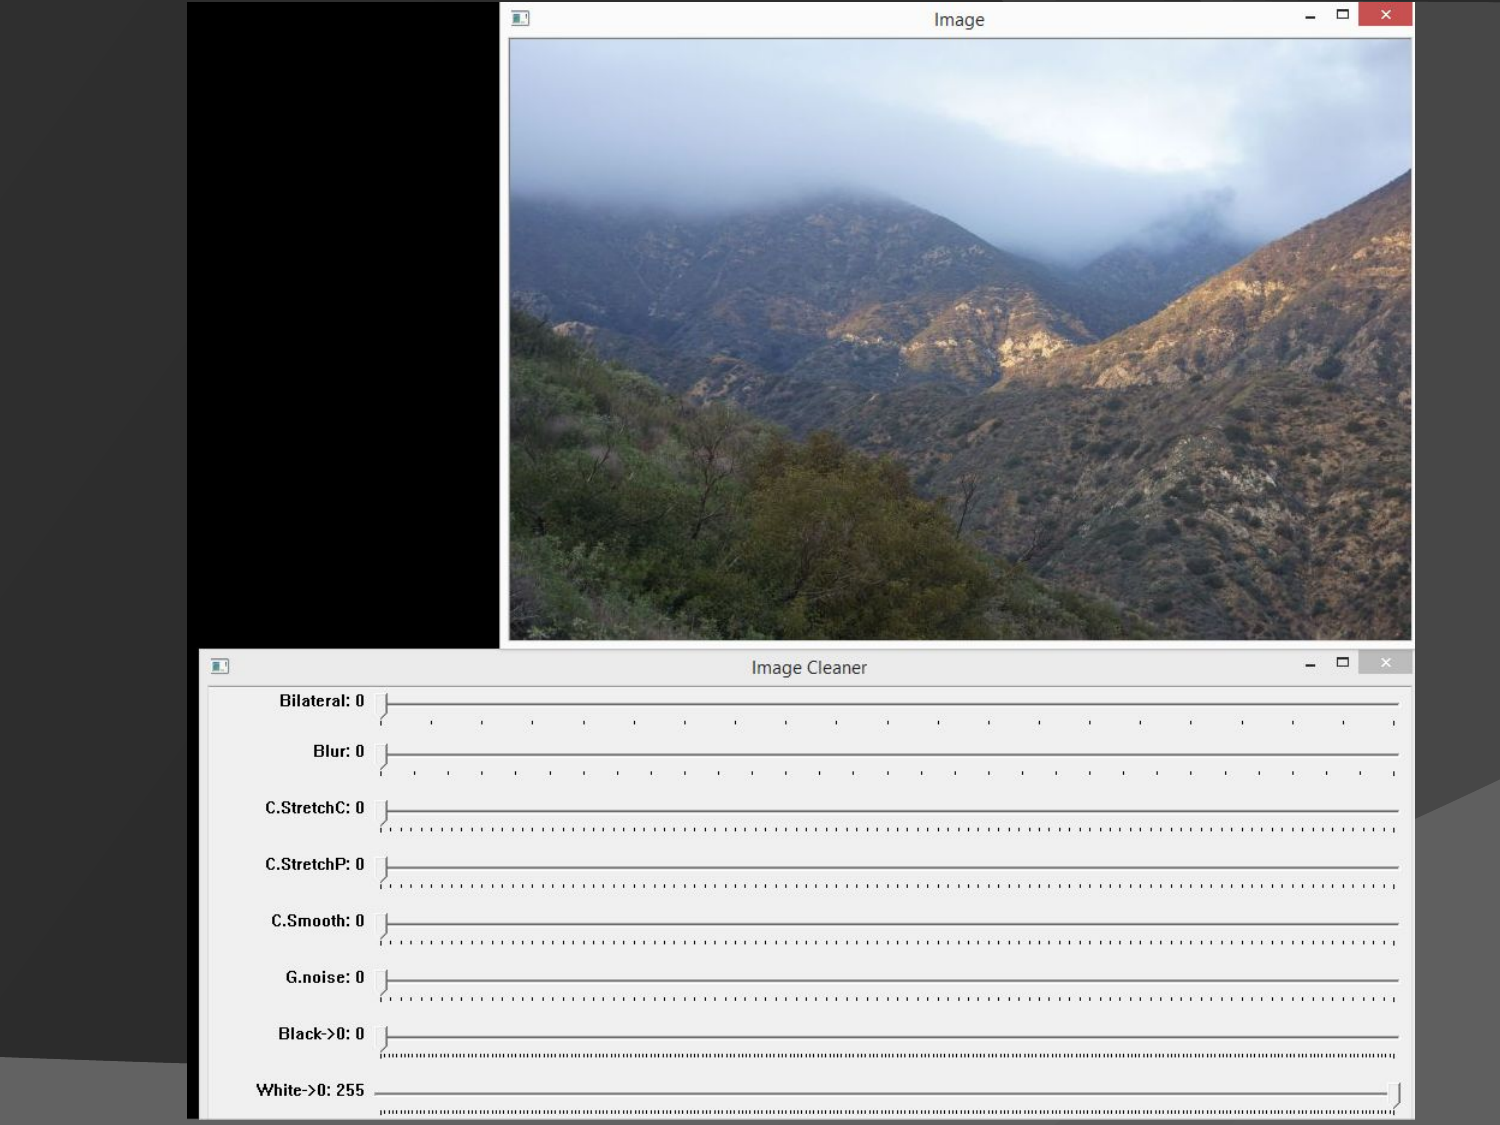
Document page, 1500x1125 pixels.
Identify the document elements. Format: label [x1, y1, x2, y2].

picture [187, 2, 1415, 1120]
